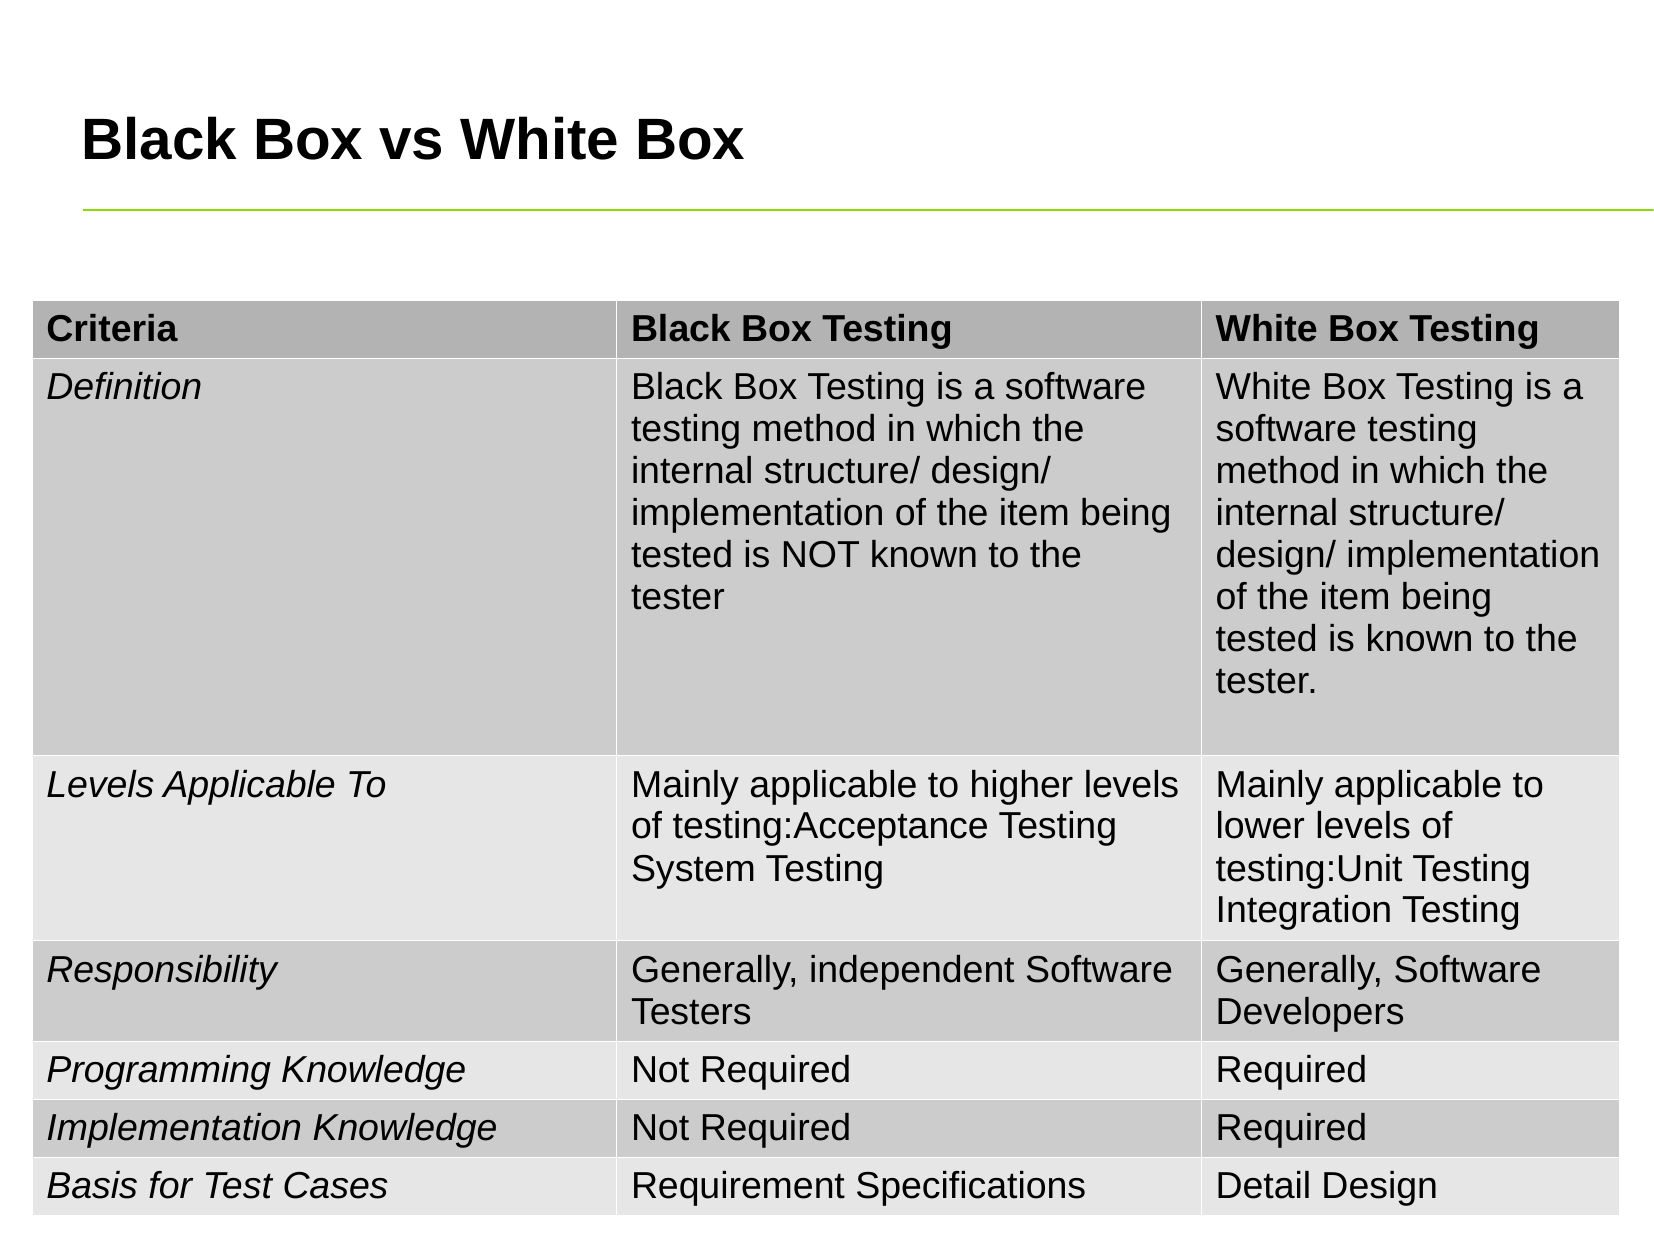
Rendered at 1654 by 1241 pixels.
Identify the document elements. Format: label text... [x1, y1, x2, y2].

table_cell Programming Knowledge [33, 1042, 616, 1099]
table_cell Not Required [617, 1100, 1201, 1157]
table_cell White Box Testing is a software testing method in which the internal structure/ design/ implementation of the item being tested is known to the tester. [1202, 359, 1619, 755]
table_cell Detail Design [1202, 1158, 1619, 1215]
table_cell Not Required [617, 1042, 1201, 1099]
table_header White Box Testing [1202, 301, 1619, 358]
table_cell Mainly applicable to lower levels of testing:Unit Testing Integration Testing [1202, 756, 1619, 940]
table_header Criteria [33, 301, 616, 358]
table_cell Responsibility [33, 941, 616, 1041]
table_cell Mainly applicable to higher levels of testing:Acceptance Testing System Testing [617, 756, 1201, 940]
table_cell Generally, independent Software Testers [617, 941, 1201, 1041]
table_cell Requirement Specifications [617, 1158, 1201, 1215]
table_cell Basis for Test Cases [33, 1158, 616, 1215]
table_cell Required [1202, 1100, 1619, 1157]
table_cell Definition [33, 359, 616, 755]
table_cell Levels Applicable To [33, 756, 616, 940]
table_cell Generally, Software Developers [1202, 941, 1619, 1041]
title Black Box vs White Box [81, 68, 1654, 211]
table_cell Black Box Testing is a software testing method in which the internal structure/ design/ implementation of the item being tested is NOT known to the tester [617, 359, 1201, 755]
table_cell Implementation Knowledge [33, 1100, 616, 1157]
table_header Black Box Testing [617, 301, 1201, 358]
table_cell Required [1202, 1042, 1619, 1099]
